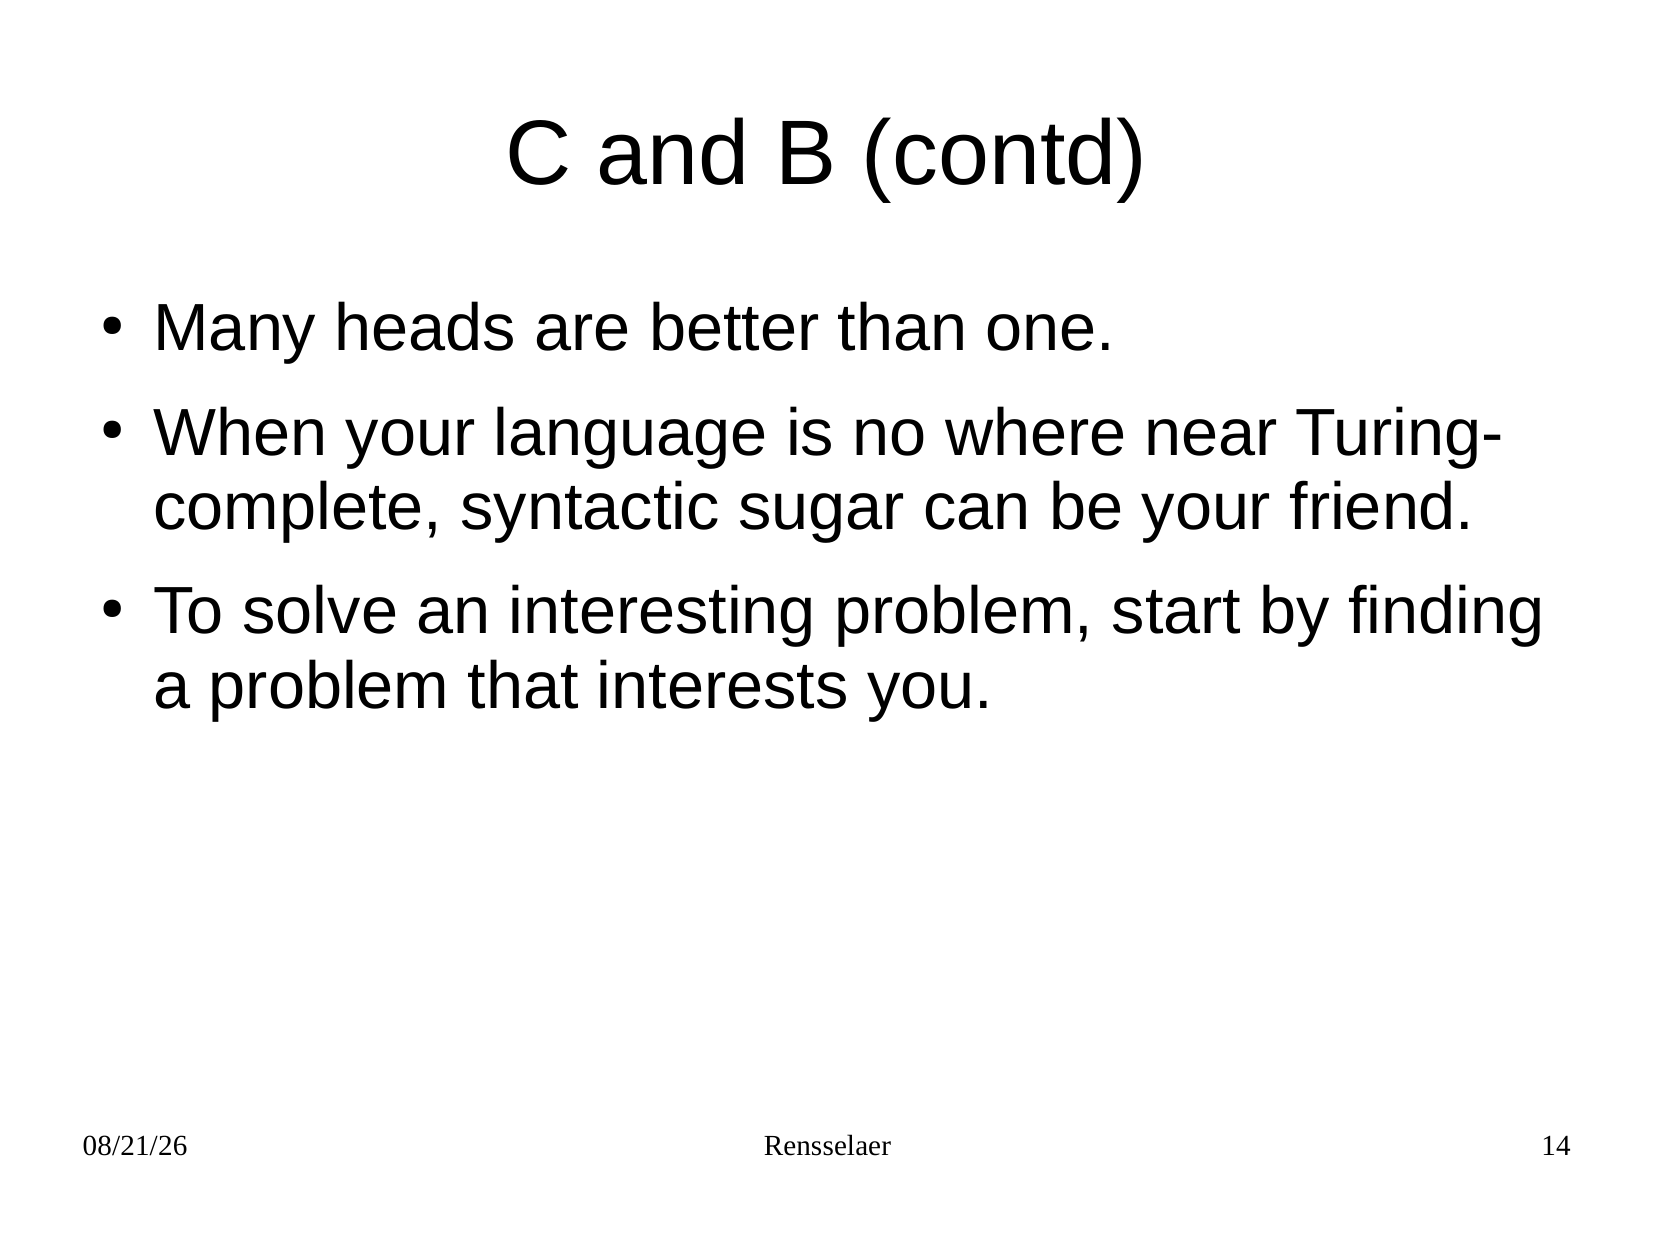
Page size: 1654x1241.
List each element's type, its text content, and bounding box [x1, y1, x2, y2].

title C and B (contd) [82, 49, 1571, 257]
list Many heads are better than one. When your language is no where near Turing-complete, syntactic sugar can be your friend. To solve an interesting problem, start by finding a problem that interests you. [82, 290, 1571, 1010]
